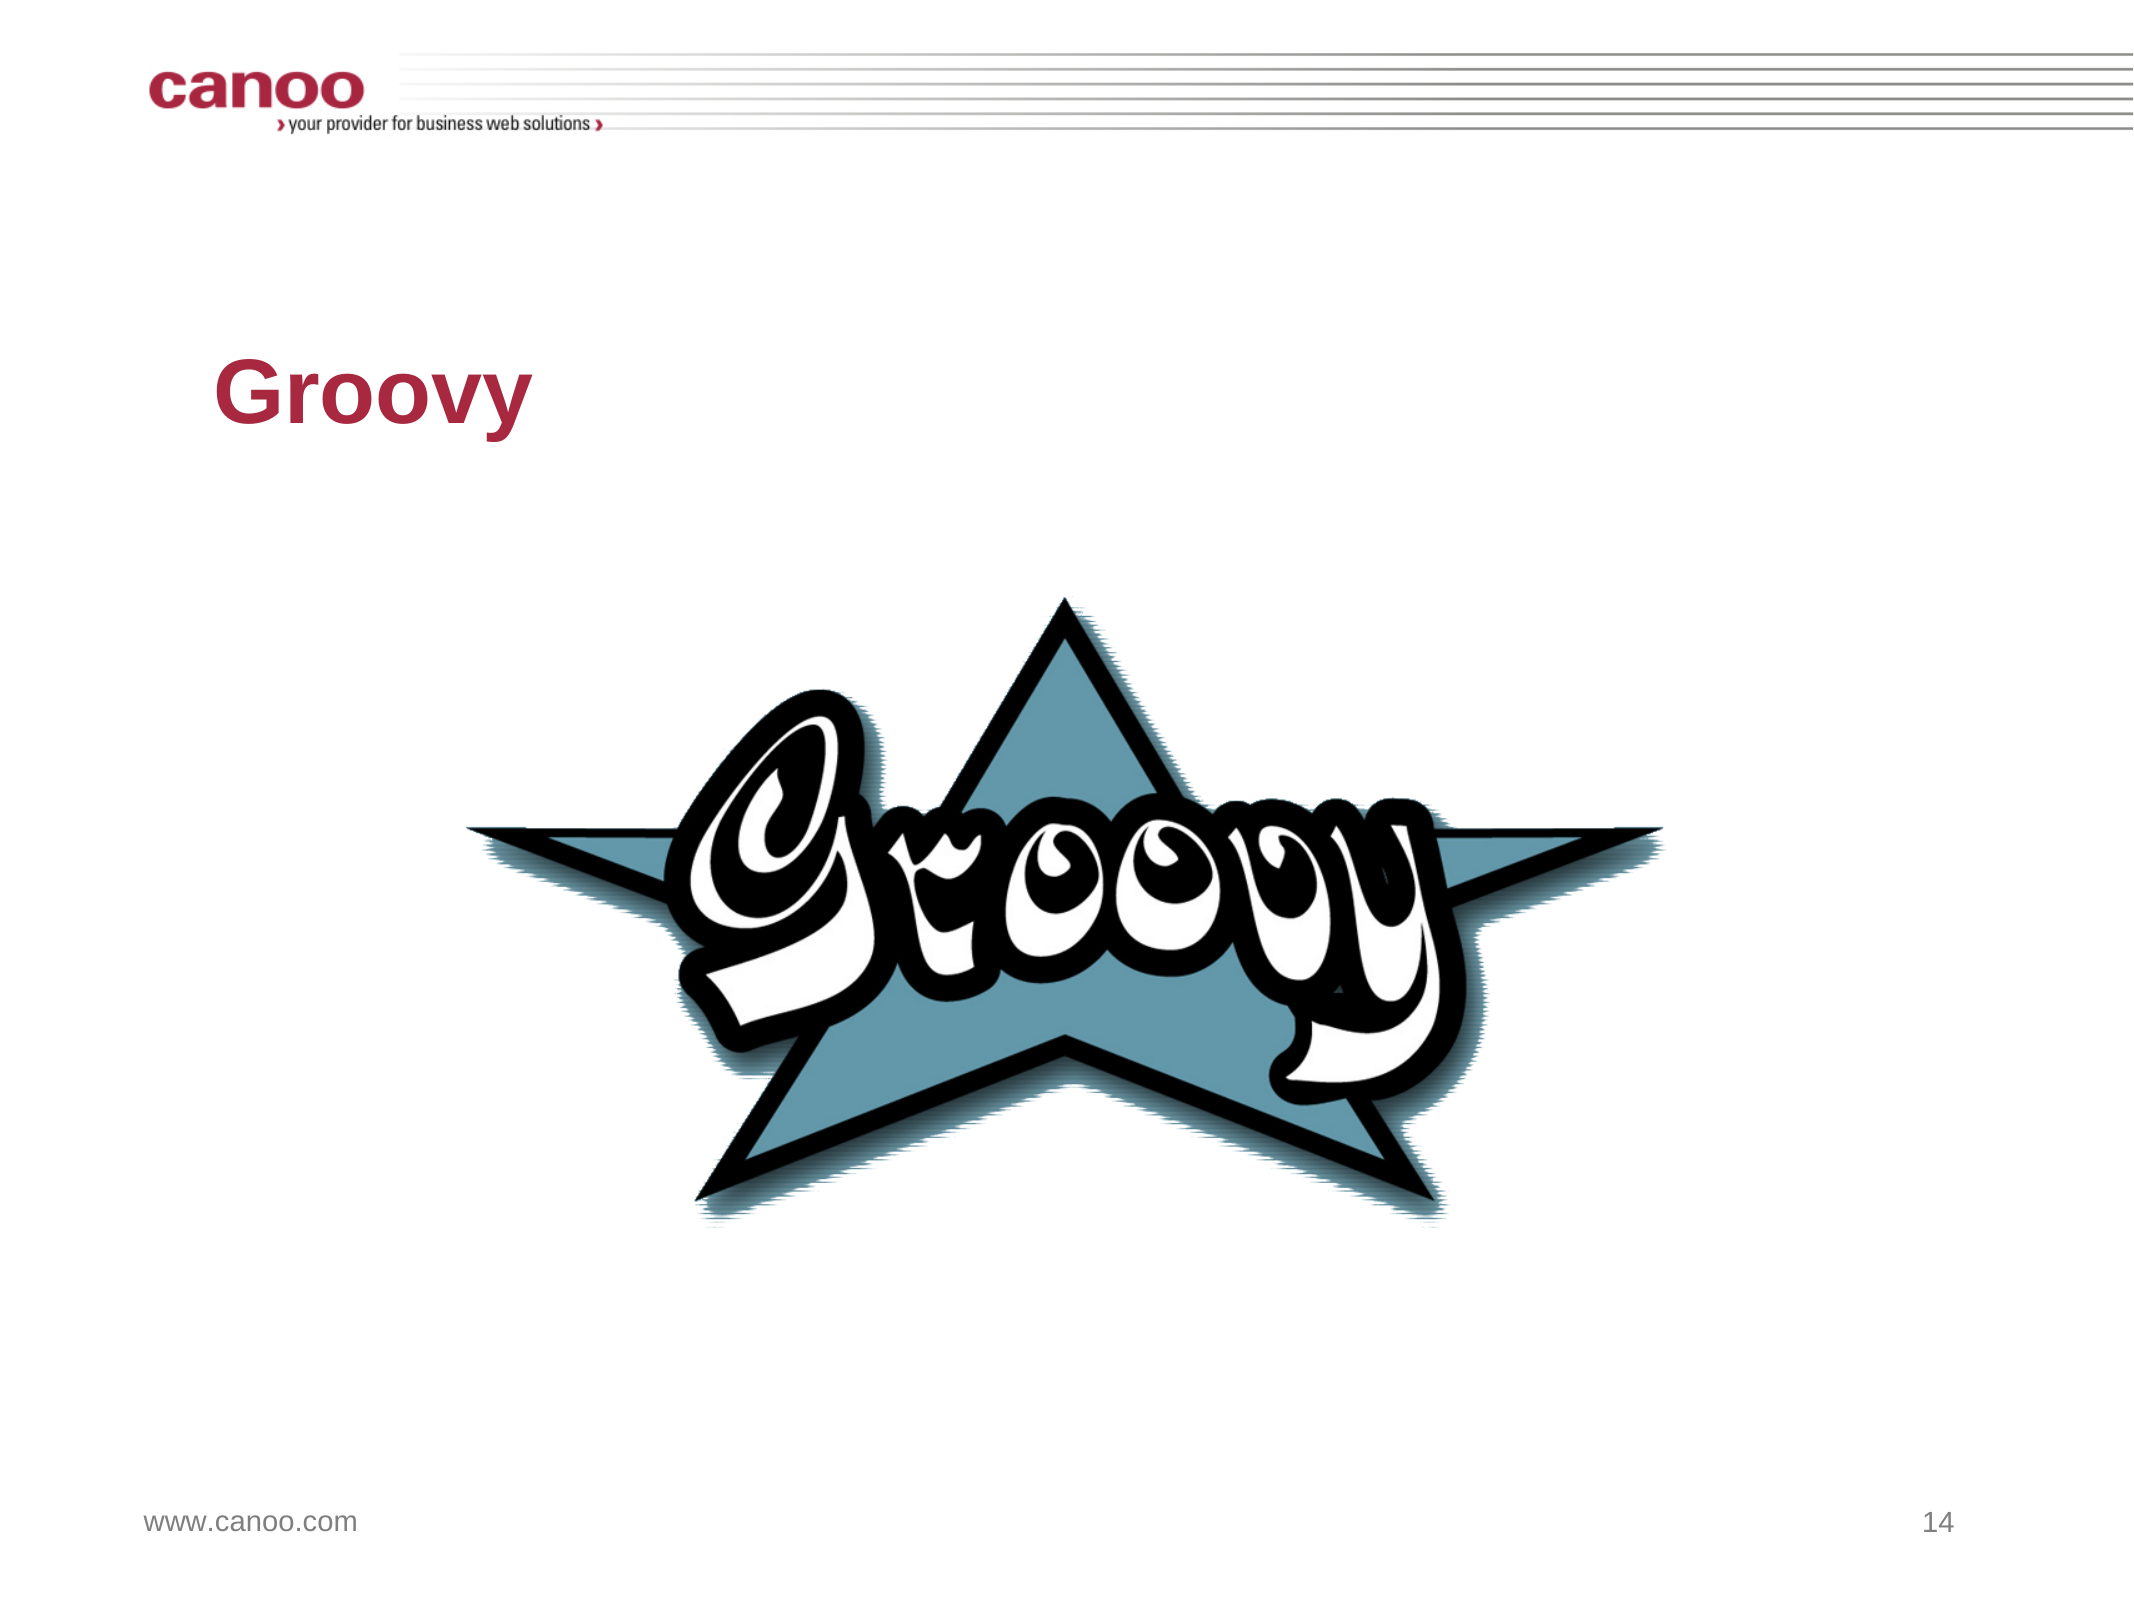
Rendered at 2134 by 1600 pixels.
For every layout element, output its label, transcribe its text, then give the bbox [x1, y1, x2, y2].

text_box <number> [1912, 1495, 1965, 1546]
picture [0, 21, 2134, 188]
title Groovy [204, 220, 2020, 451]
picture [466, 596, 1667, 1228]
